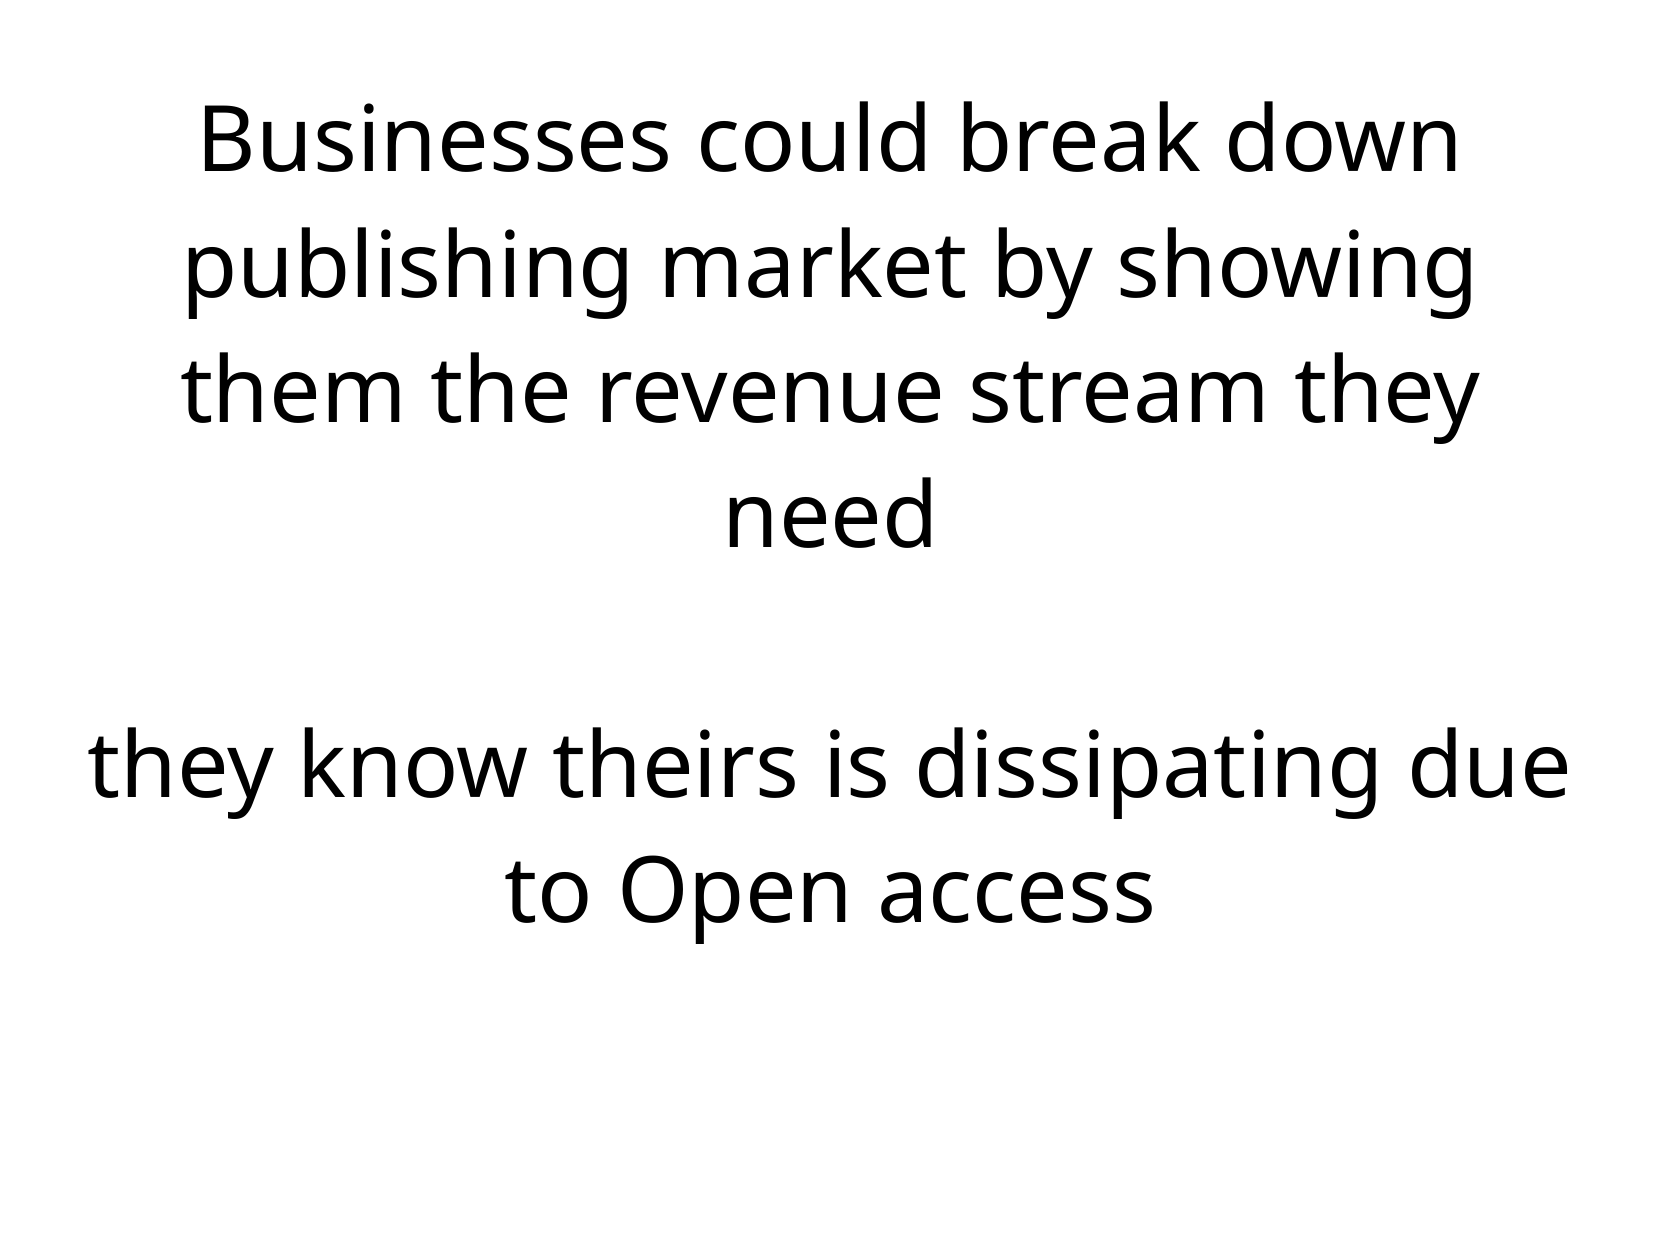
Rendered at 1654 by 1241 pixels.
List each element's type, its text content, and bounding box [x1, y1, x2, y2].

title Businesses could break down publishing market by showing them the revenue stream they need they know theirs is dissipating due to Open access [86, 124, 1576, 899]
